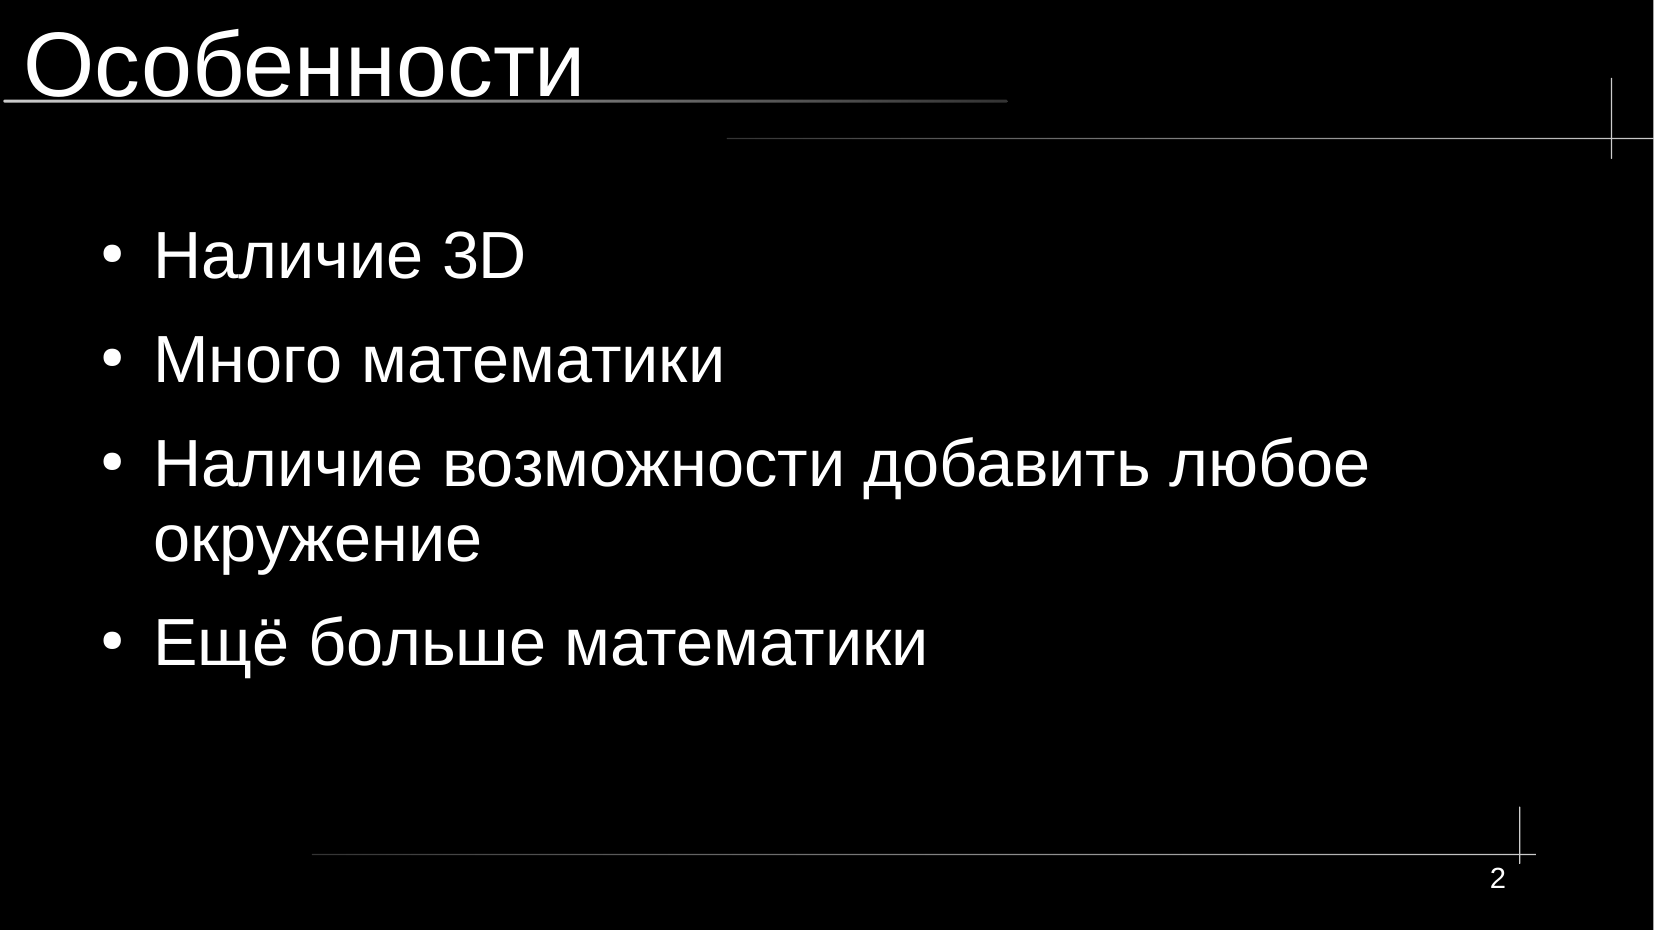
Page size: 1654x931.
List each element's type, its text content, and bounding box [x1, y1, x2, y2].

list Наличие 3D Много математики Наличие возможности добавить любое окружение Ещё больше математики [82, 217, 1571, 758]
title Особенности [23, 11, 1589, 119]
